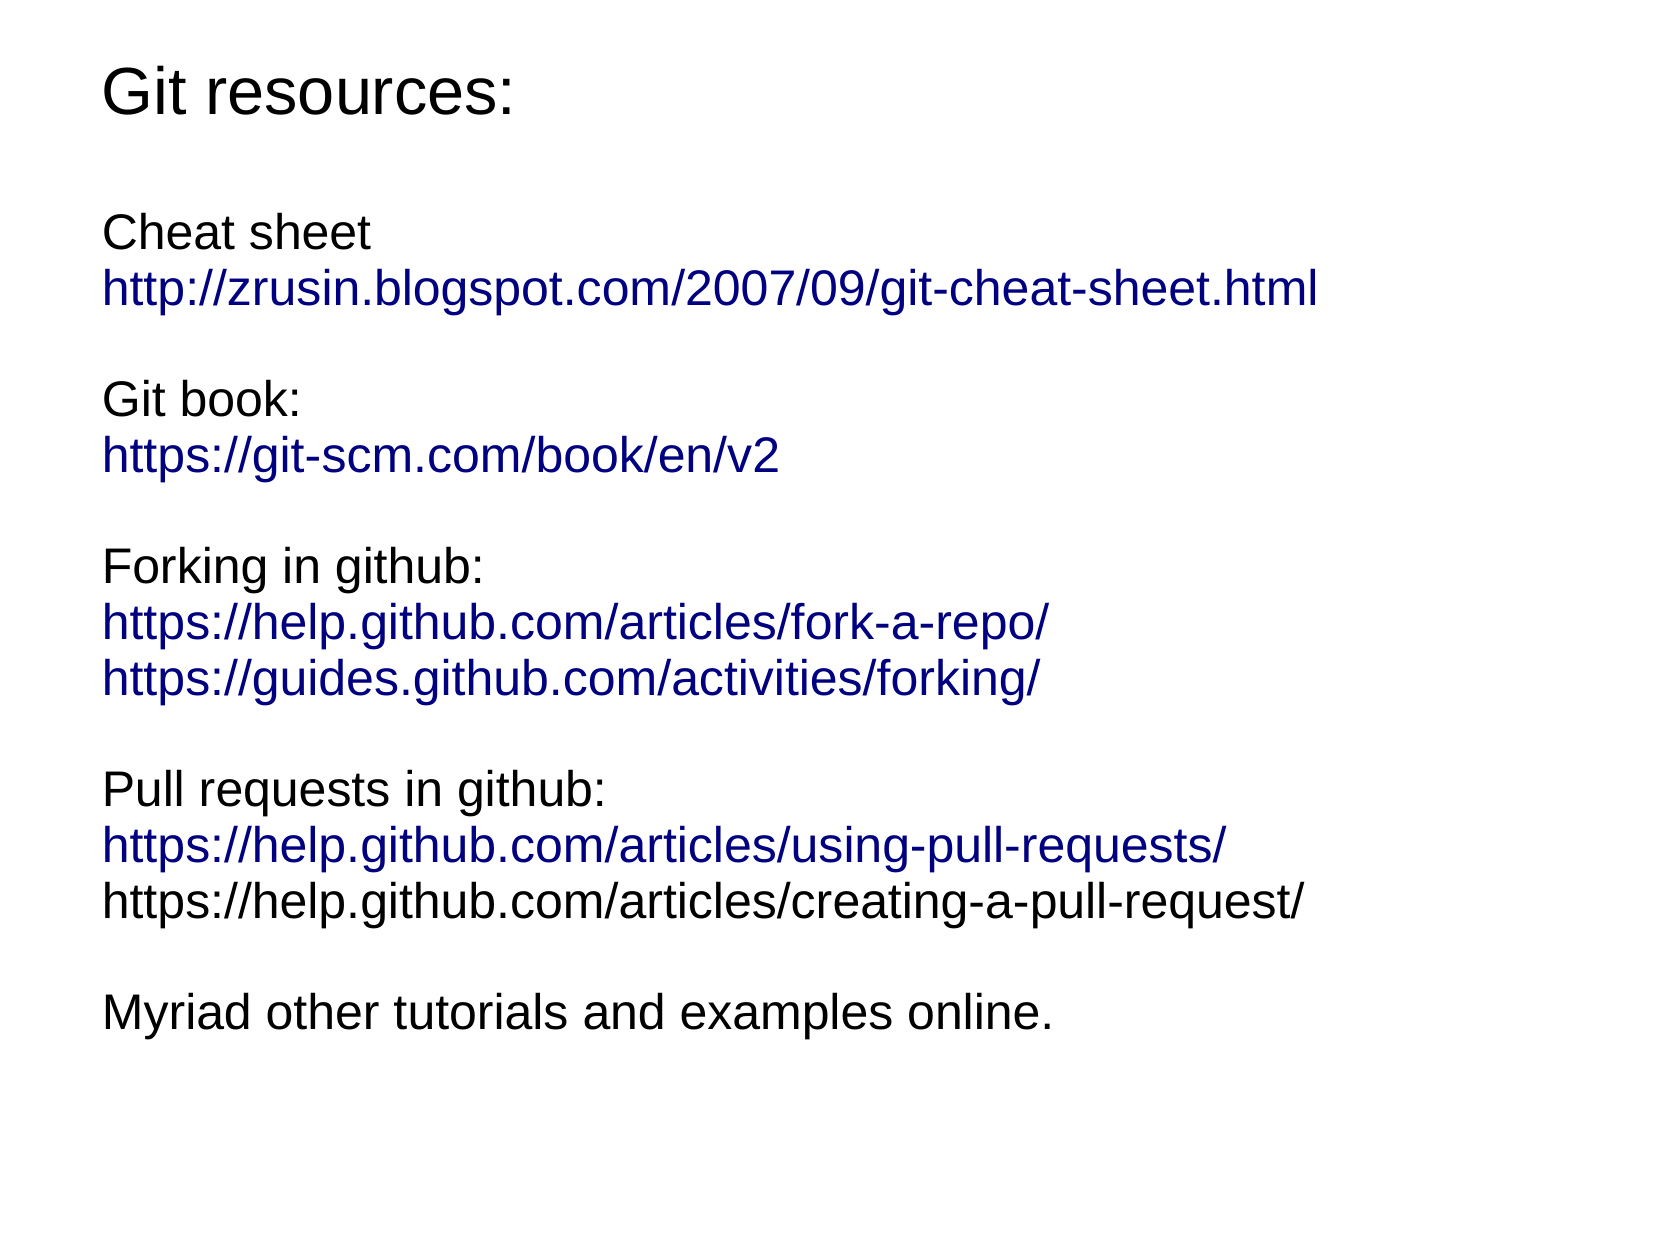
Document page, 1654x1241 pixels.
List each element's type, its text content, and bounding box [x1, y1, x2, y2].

subtitle Git resources: Cheat sheet http://zrusin.blogspot.com/2007/09/git-cheat-sheet.html Git book: https://git-scm.com/book/en/v2 Forking in github: https://help.github.com/articles/fork-a-repo/ https://guides.github.com/activities/forking/ Pull requests in github: https://help.github.com/articles/using-pull-requests/ https://help.github.com/articles/creating-a-pull-request/ Myriad other tutorials and examples online. [101, 49, 1591, 1157]
